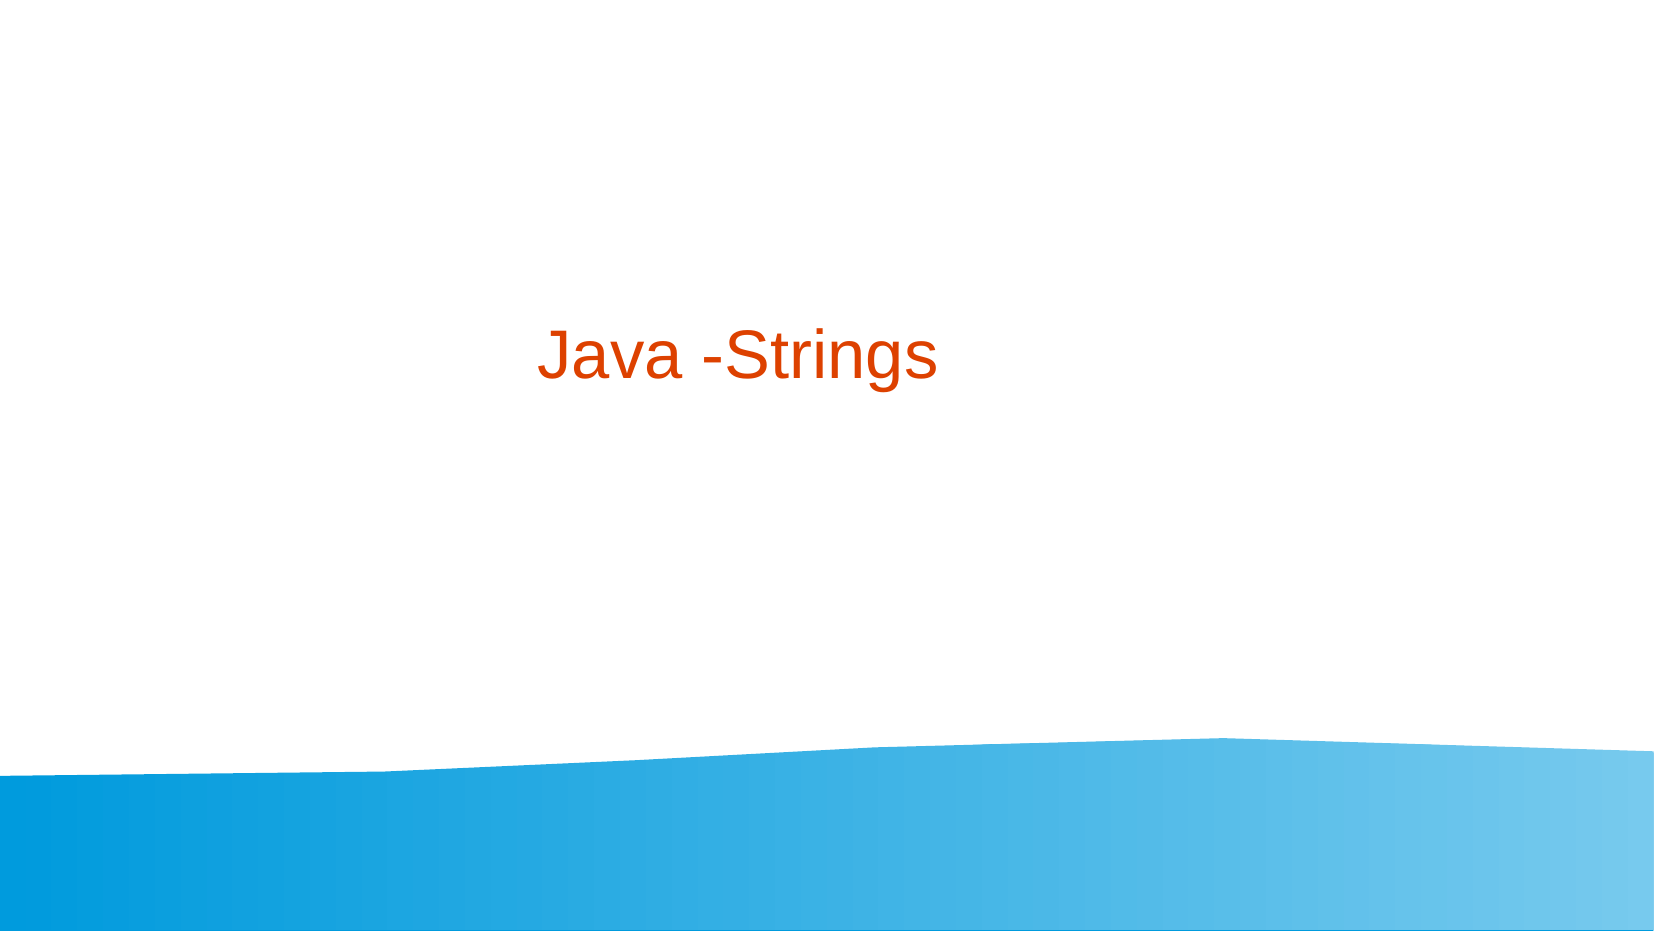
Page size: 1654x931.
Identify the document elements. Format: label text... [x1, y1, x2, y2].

title Java -Strings [0, 265, 1477, 443]
